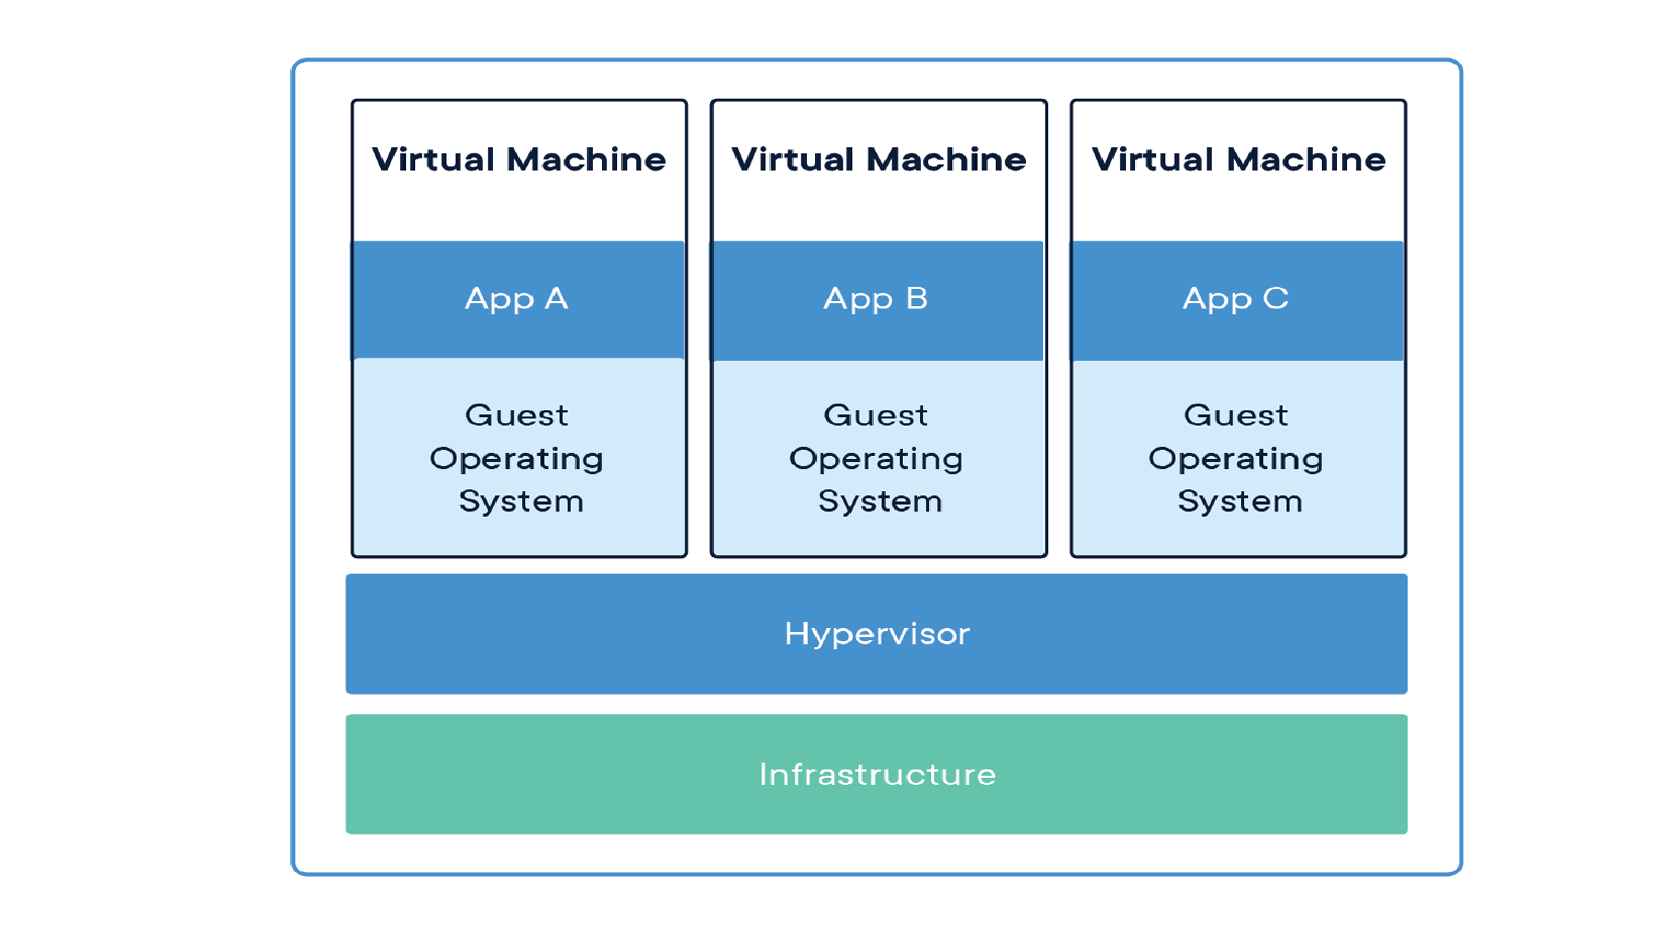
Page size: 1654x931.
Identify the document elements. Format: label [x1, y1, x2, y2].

picture [280, 51, 1593, 886]
